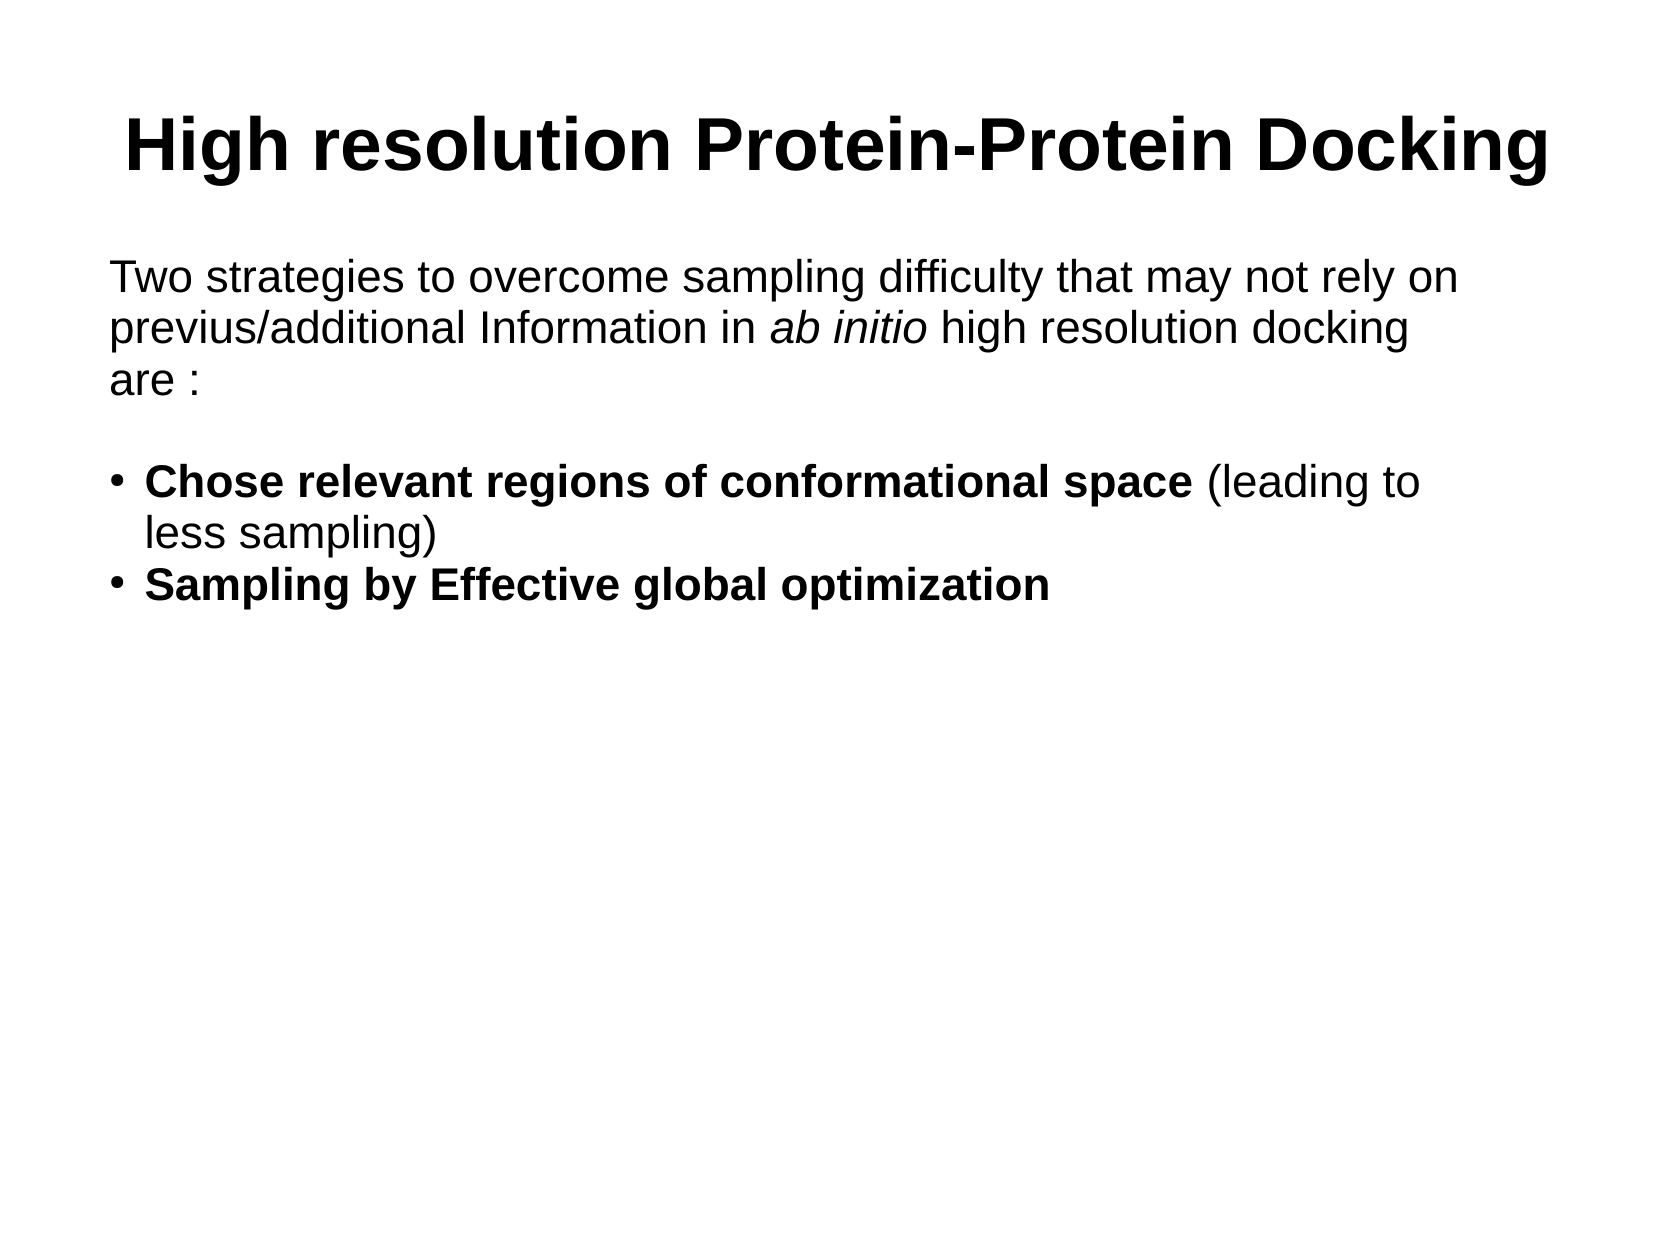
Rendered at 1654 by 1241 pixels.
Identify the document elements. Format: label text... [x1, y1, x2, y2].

text_box Two strategies to overcome sampling difficulty that may not rely on previus/additional Information in ab initio high resolution docking are : Chose relevant regions of conformational space (leading to less sampling) Sampling by Effective global optimization [94, 243, 1527, 619]
text_box High resolution Protein-Protein Docking [82, 94, 1595, 225]
